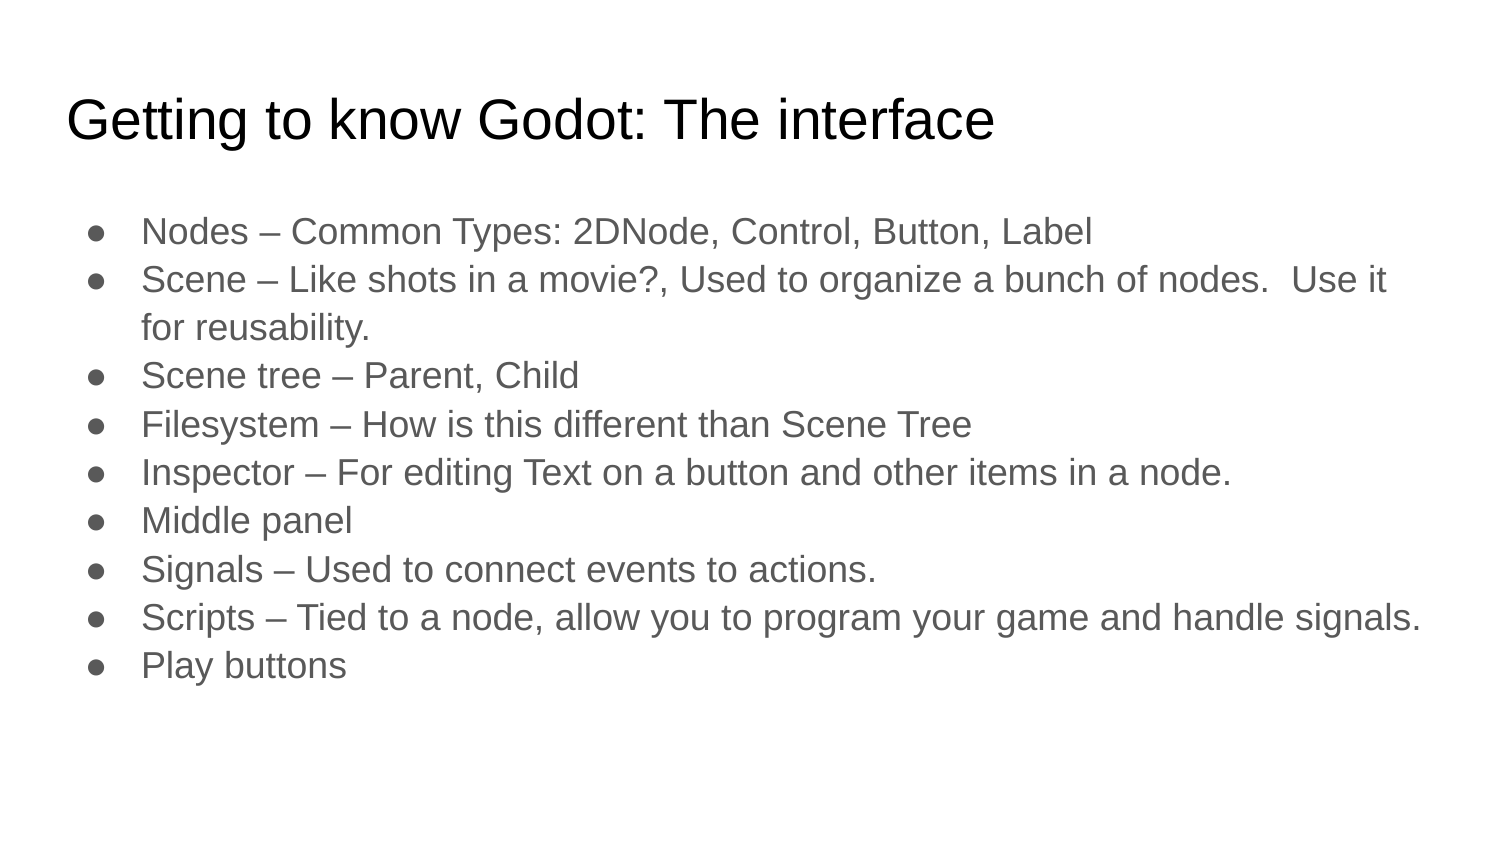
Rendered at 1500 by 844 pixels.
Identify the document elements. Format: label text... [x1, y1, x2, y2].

title Getting to know Godot: The interface [51, 72, 1449, 167]
list Nodes – Common Types: 2DNode, Control, Button, Label Scene – Like shots in a movie?, Used to organize a bunch of nodes. Use it for reusability. Scene tree – Parent, Child Filesystem – How is this different than Scene Tree Inspector – For editing Text on a button and other items in a node. Middle panel Signals – Used to connect events to actions. Scripts – Tied to a node, allow you to program your game and handle signals. Play buttons [51, 189, 1449, 750]
